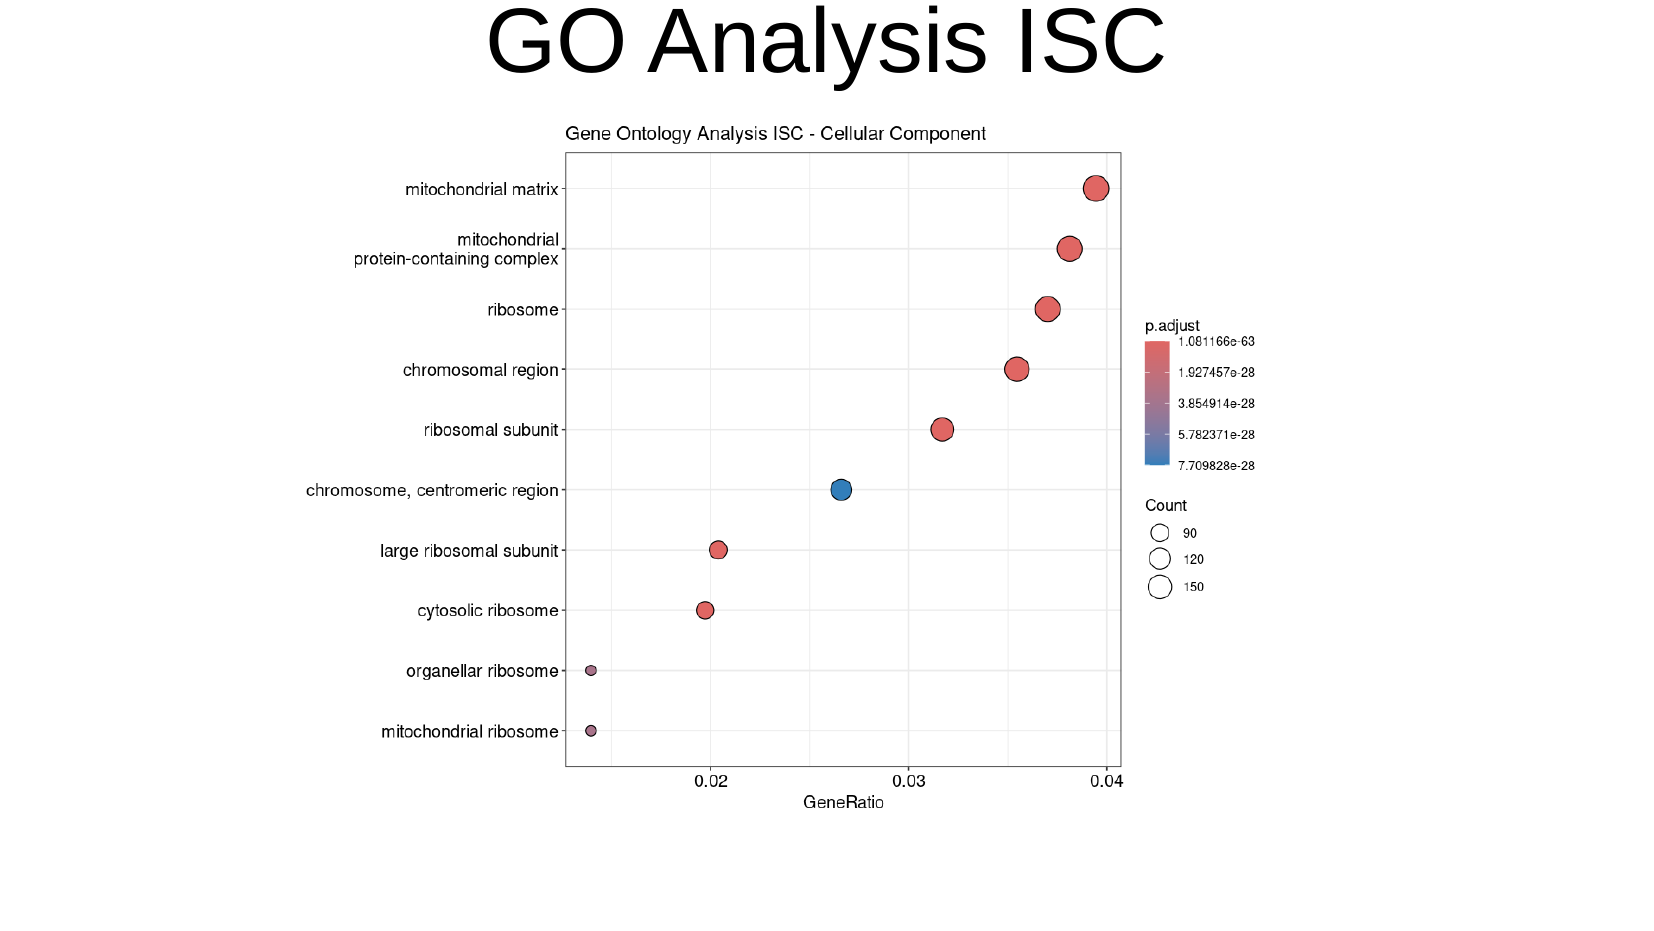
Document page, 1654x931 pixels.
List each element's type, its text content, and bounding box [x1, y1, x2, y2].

title GO Analysis ISC [82, 0, 1571, 119]
picture [298, 118, 1270, 820]
